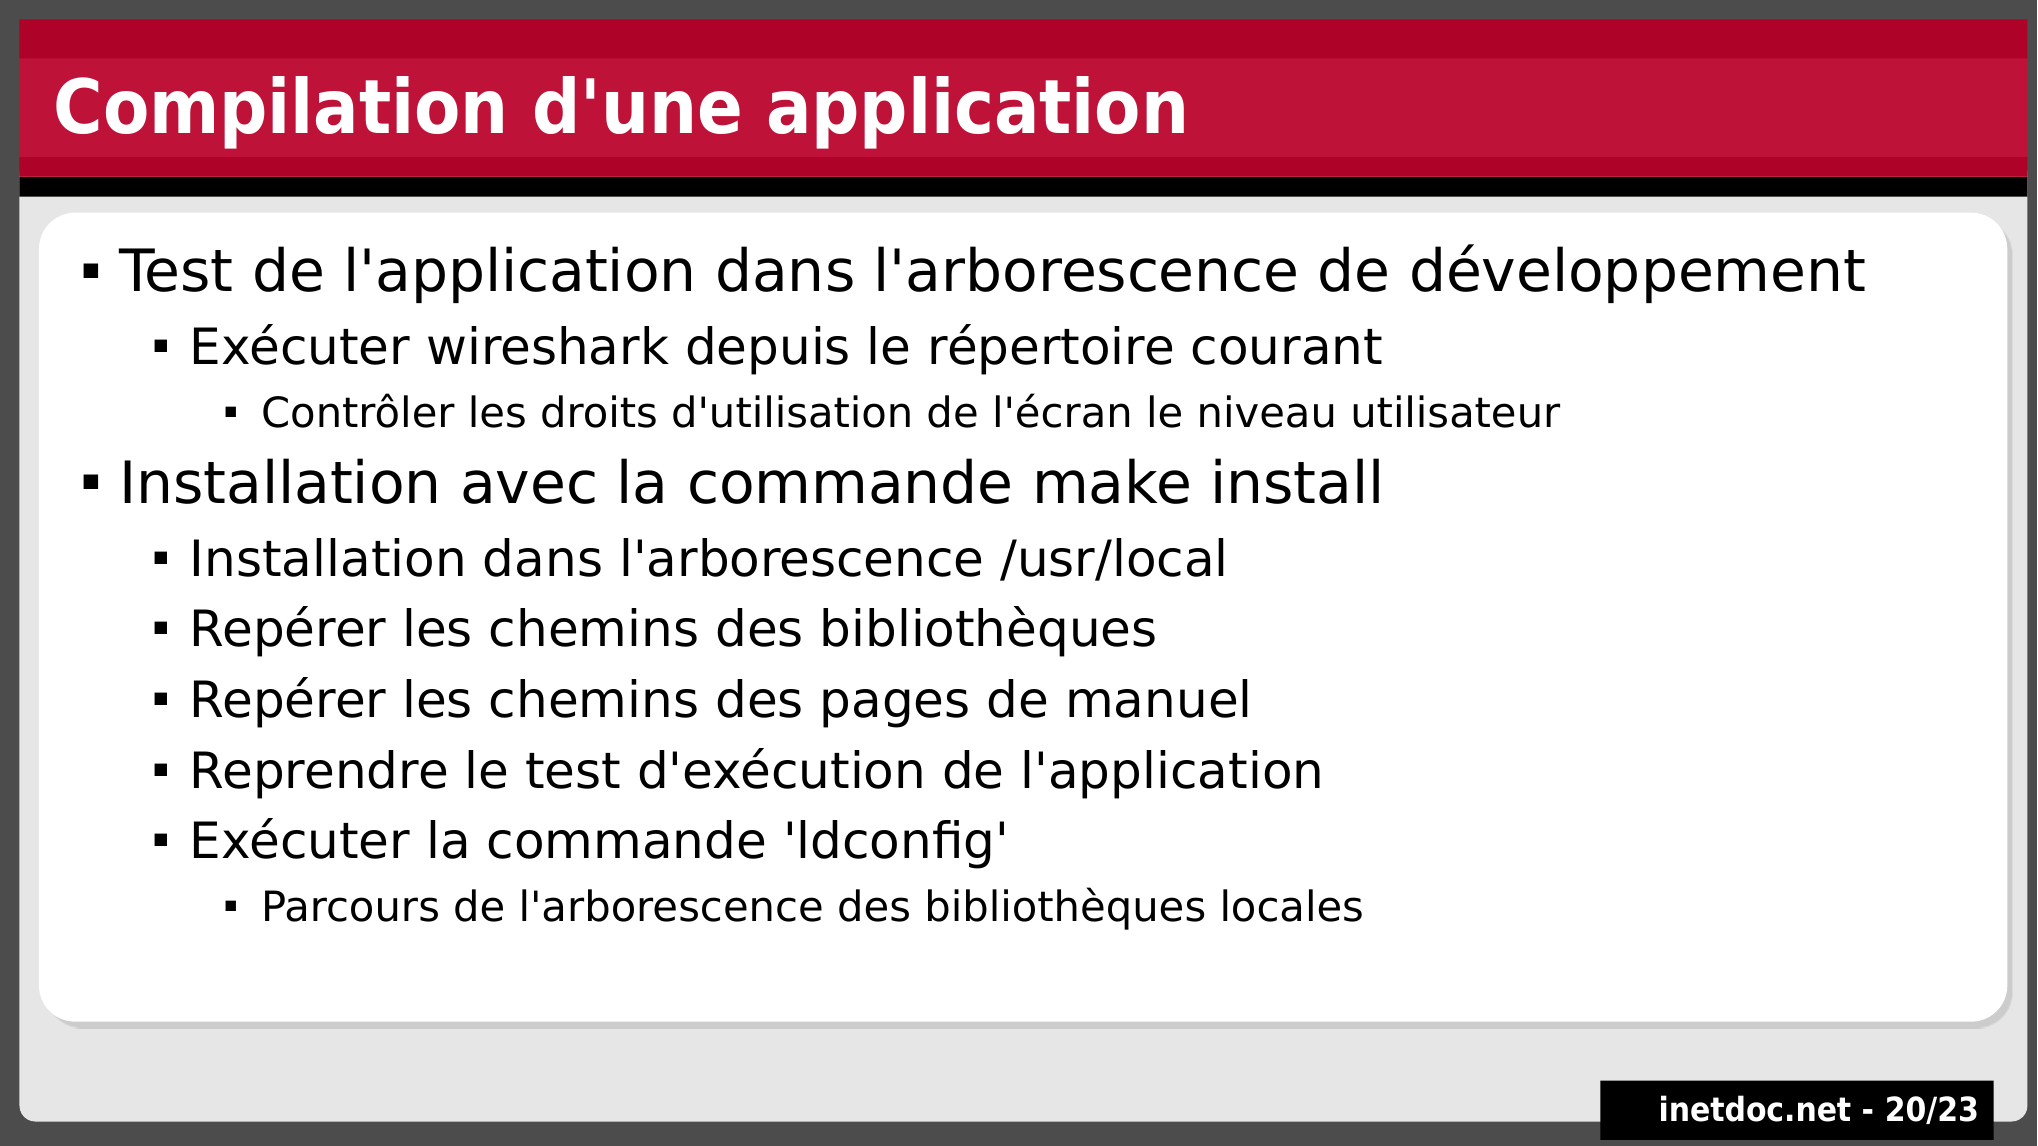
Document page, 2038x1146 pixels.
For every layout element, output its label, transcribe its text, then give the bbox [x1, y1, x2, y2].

text_box Test de l'application dans l'arborescence de développement Exécuter wireshark depuis le répertoire courant Contrôler les droits d'utilisation de l'écran le niveau utilisateur Installation avec la commande make install Installation dans l'arborescence /usr/local Repérer les chemins des bibliothèques Repérer les chemins des pages de manuel Reprendre le test d'exécution de l'application Exécuter la commande 'ldconfig' Parcours de l'arborescence des bibliothèques locales [38, 212, 2008, 1022]
text_box inetdoc.net - <numéro>/23 [1600, 1080, 1994, 1140]
text_box [19, 157, 2028, 1122]
text_box [19, 19, 2028, 59]
text_box Compilation d'une application [19, 59, 2028, 157]
